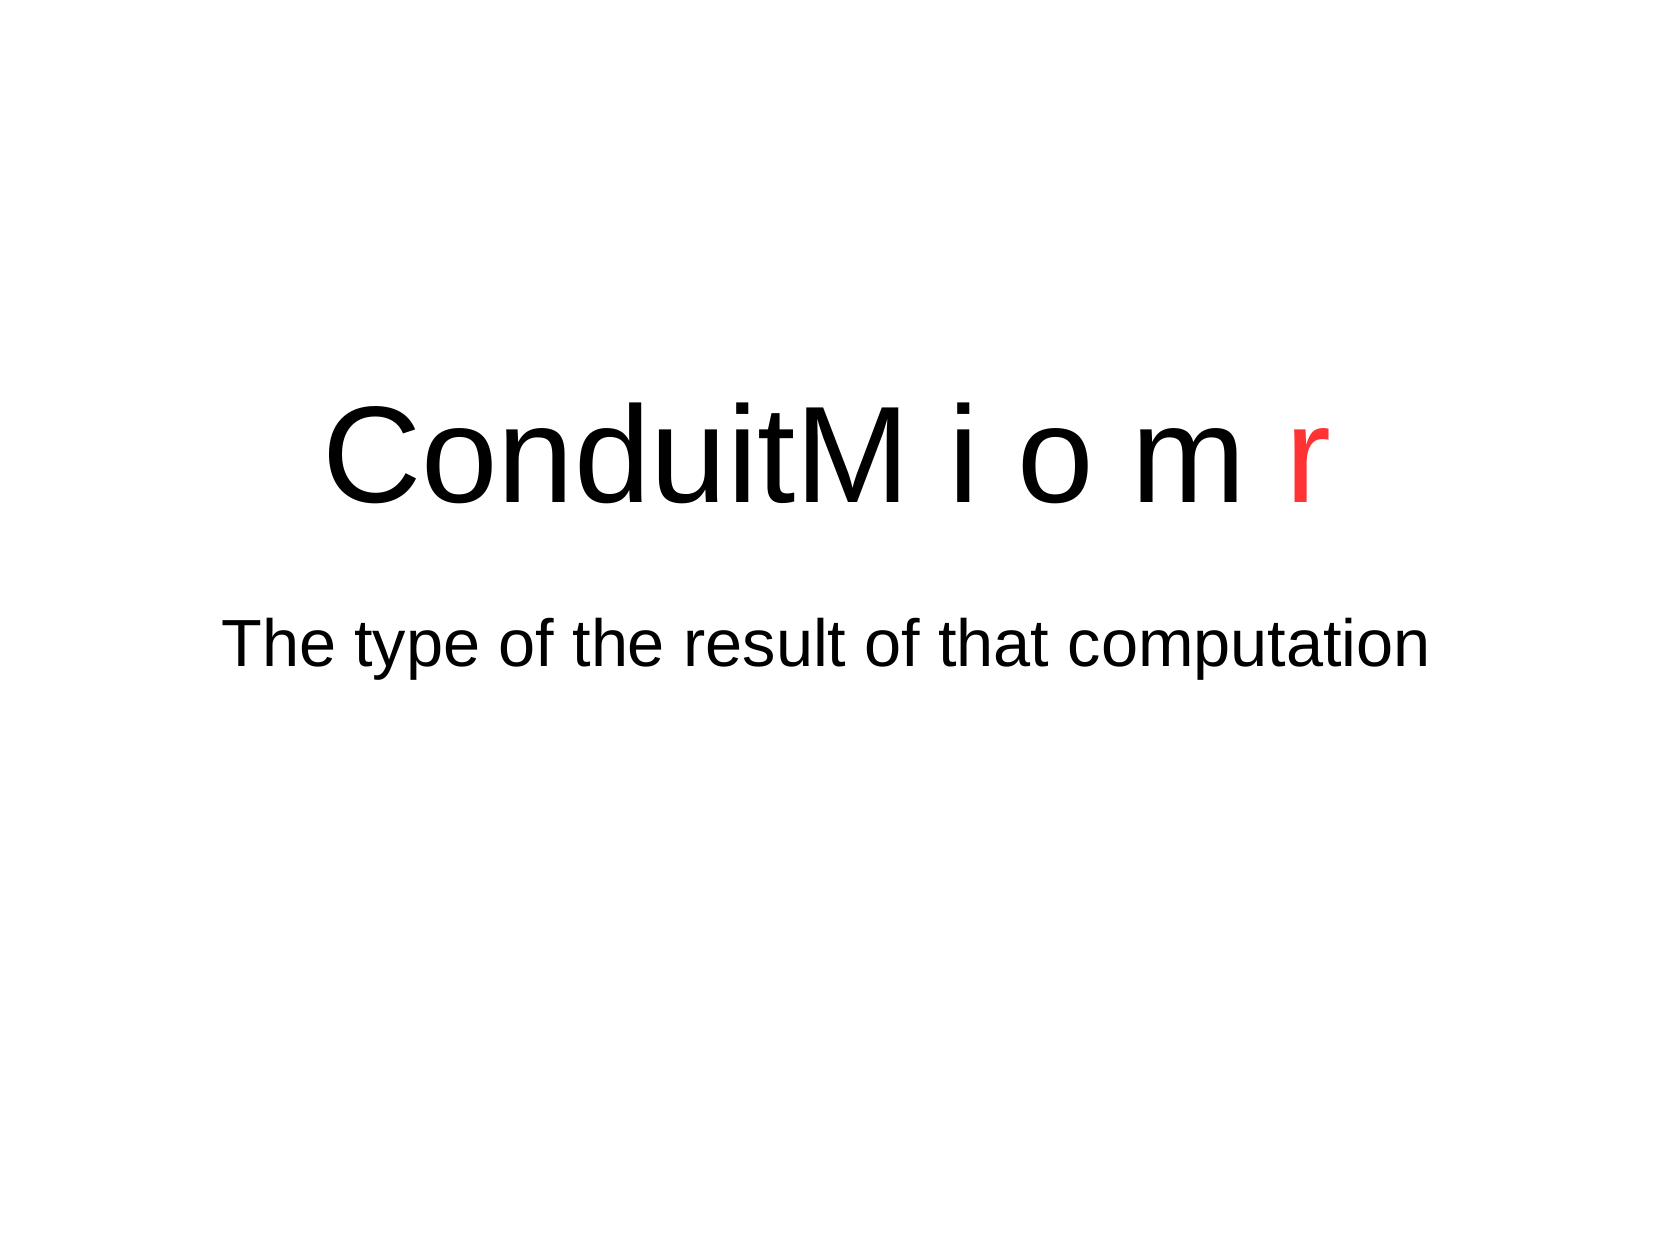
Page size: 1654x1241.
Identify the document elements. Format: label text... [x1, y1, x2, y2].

subtitle ConduitM i o m r The type of the result of that computation [82, 49, 1571, 1010]
